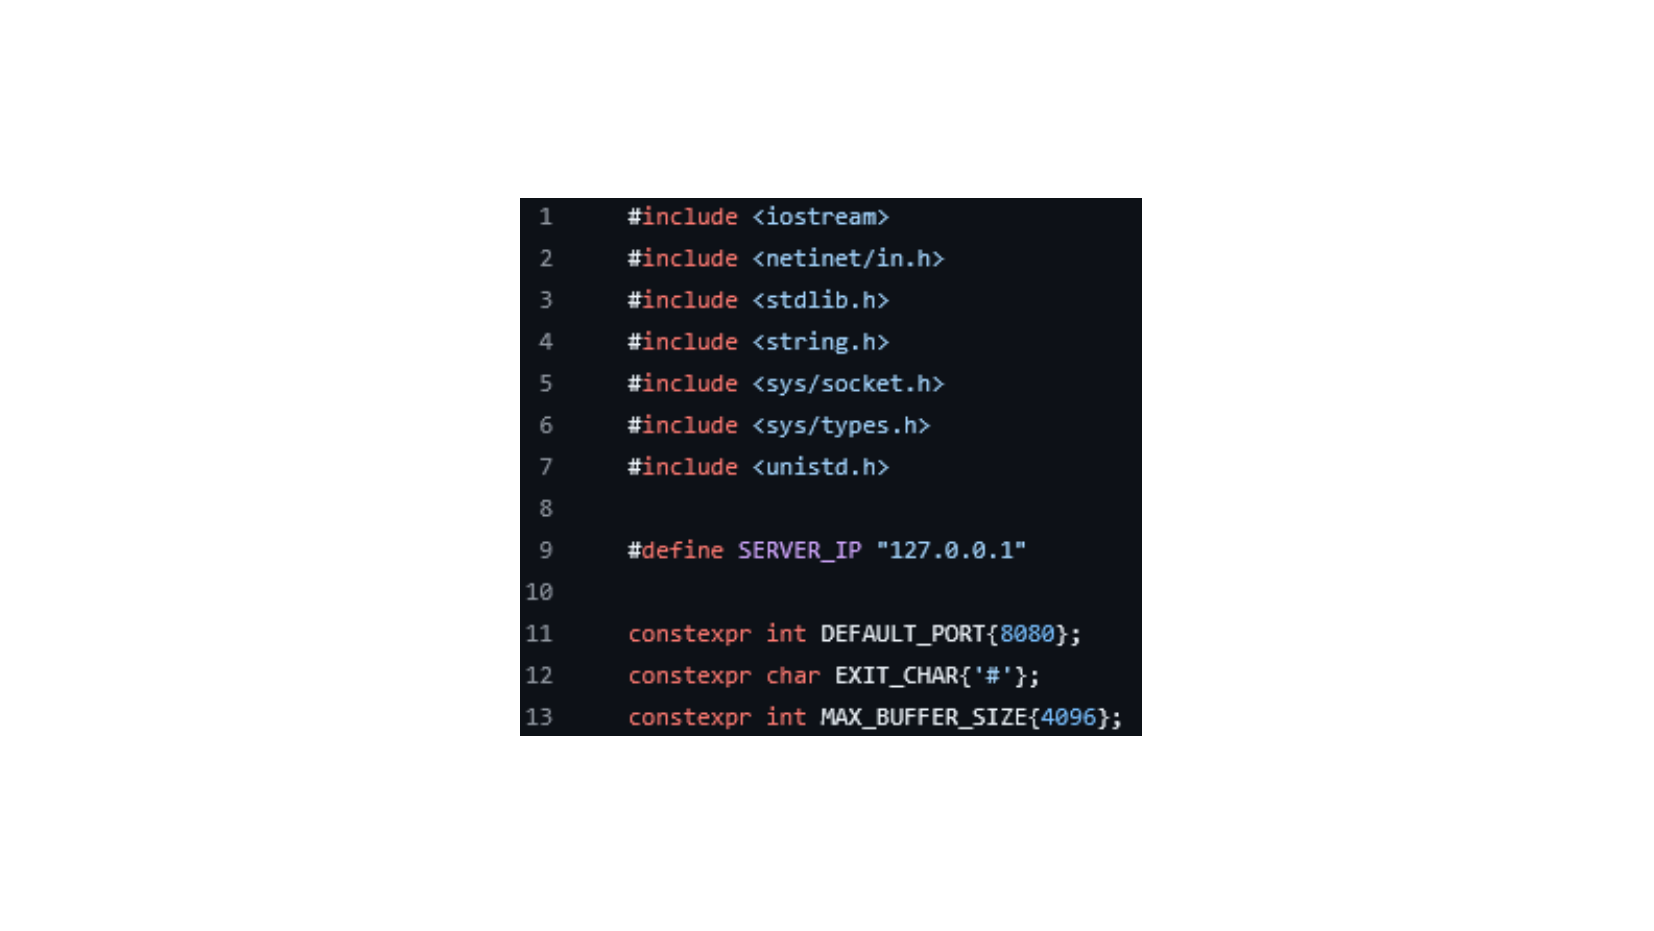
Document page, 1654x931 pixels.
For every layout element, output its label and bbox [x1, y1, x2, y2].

picture [520, 198, 1142, 736]
